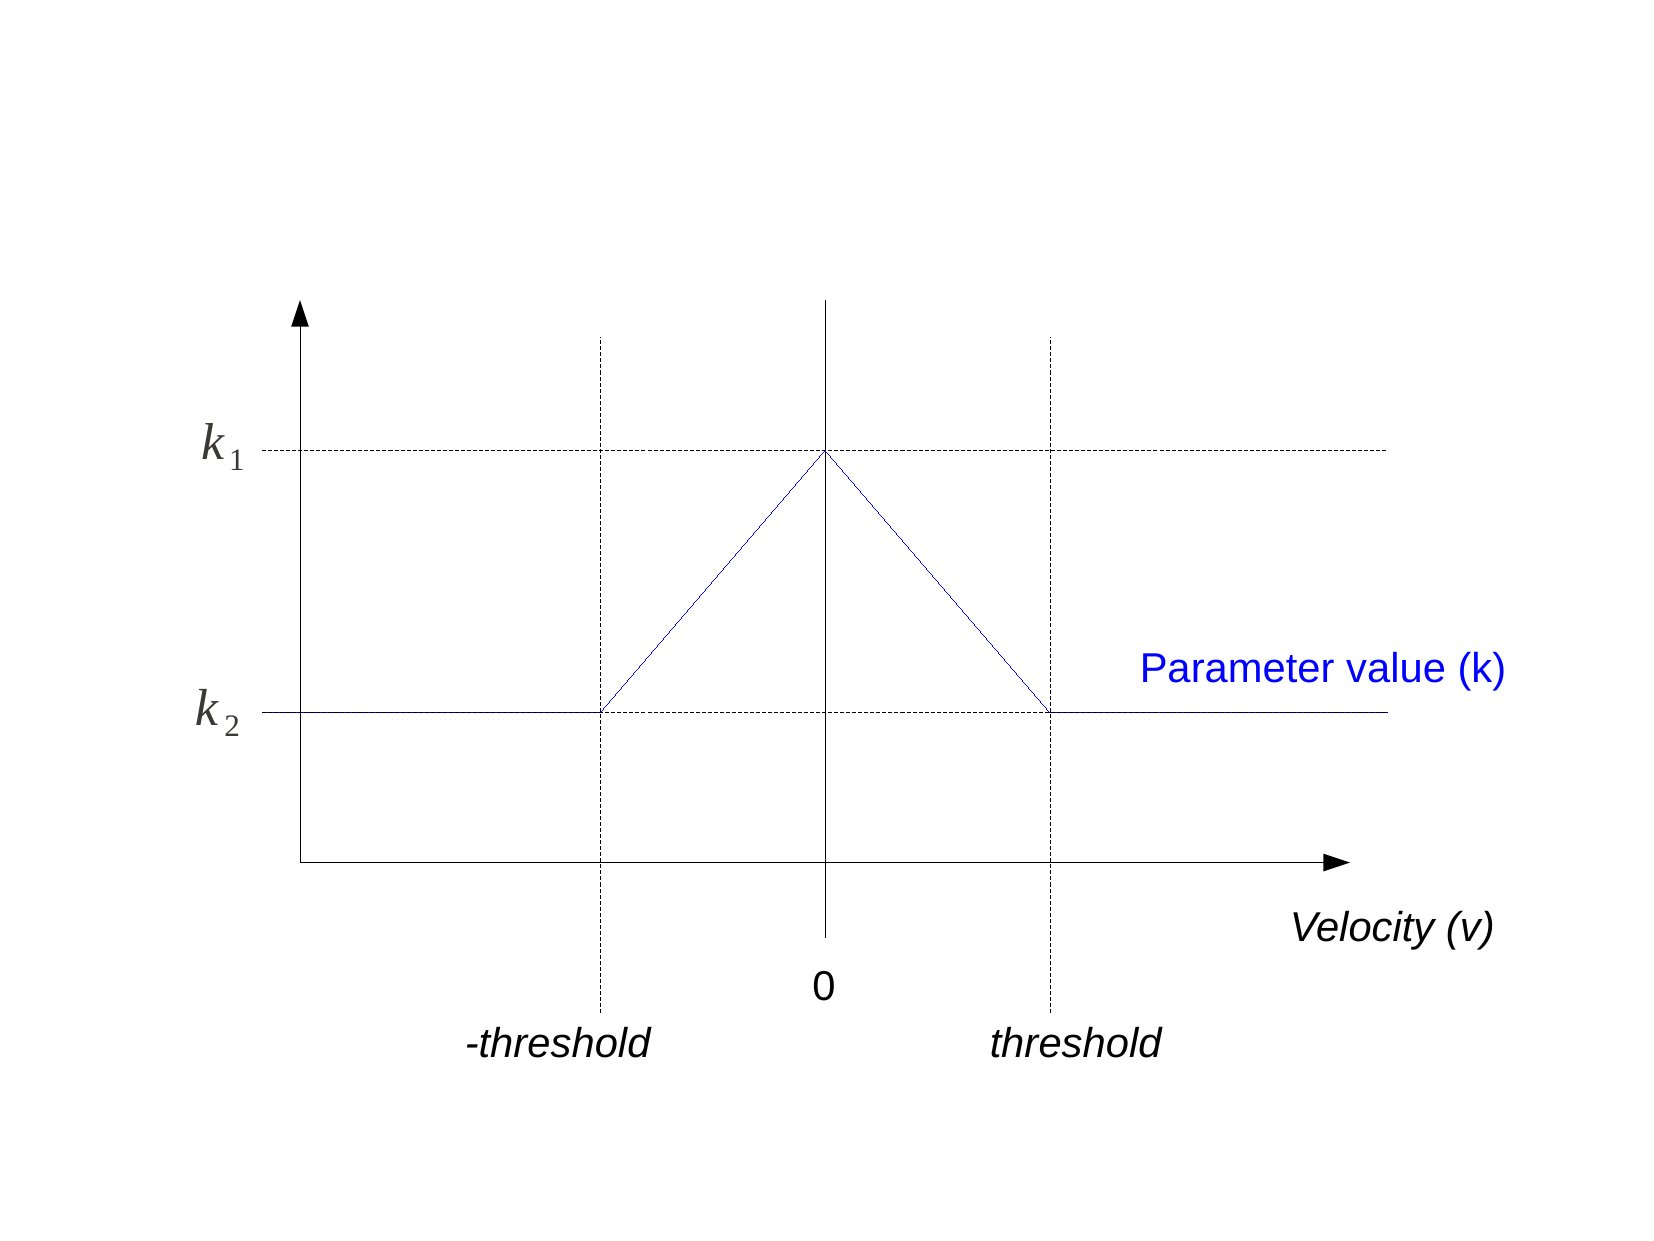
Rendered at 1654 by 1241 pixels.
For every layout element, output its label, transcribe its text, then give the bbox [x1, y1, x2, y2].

text_box Velocity (v) [1275, 896, 1538, 959]
text_box threshold [975, 1012, 1238, 1075]
chart [193, 412, 251, 478]
text_box -threshold [450, 1012, 713, 1075]
chart [186, 678, 246, 744]
text_box 0 [767, 955, 881, 1018]
text_box Parameter value (k) [1125, 637, 1538, 700]
